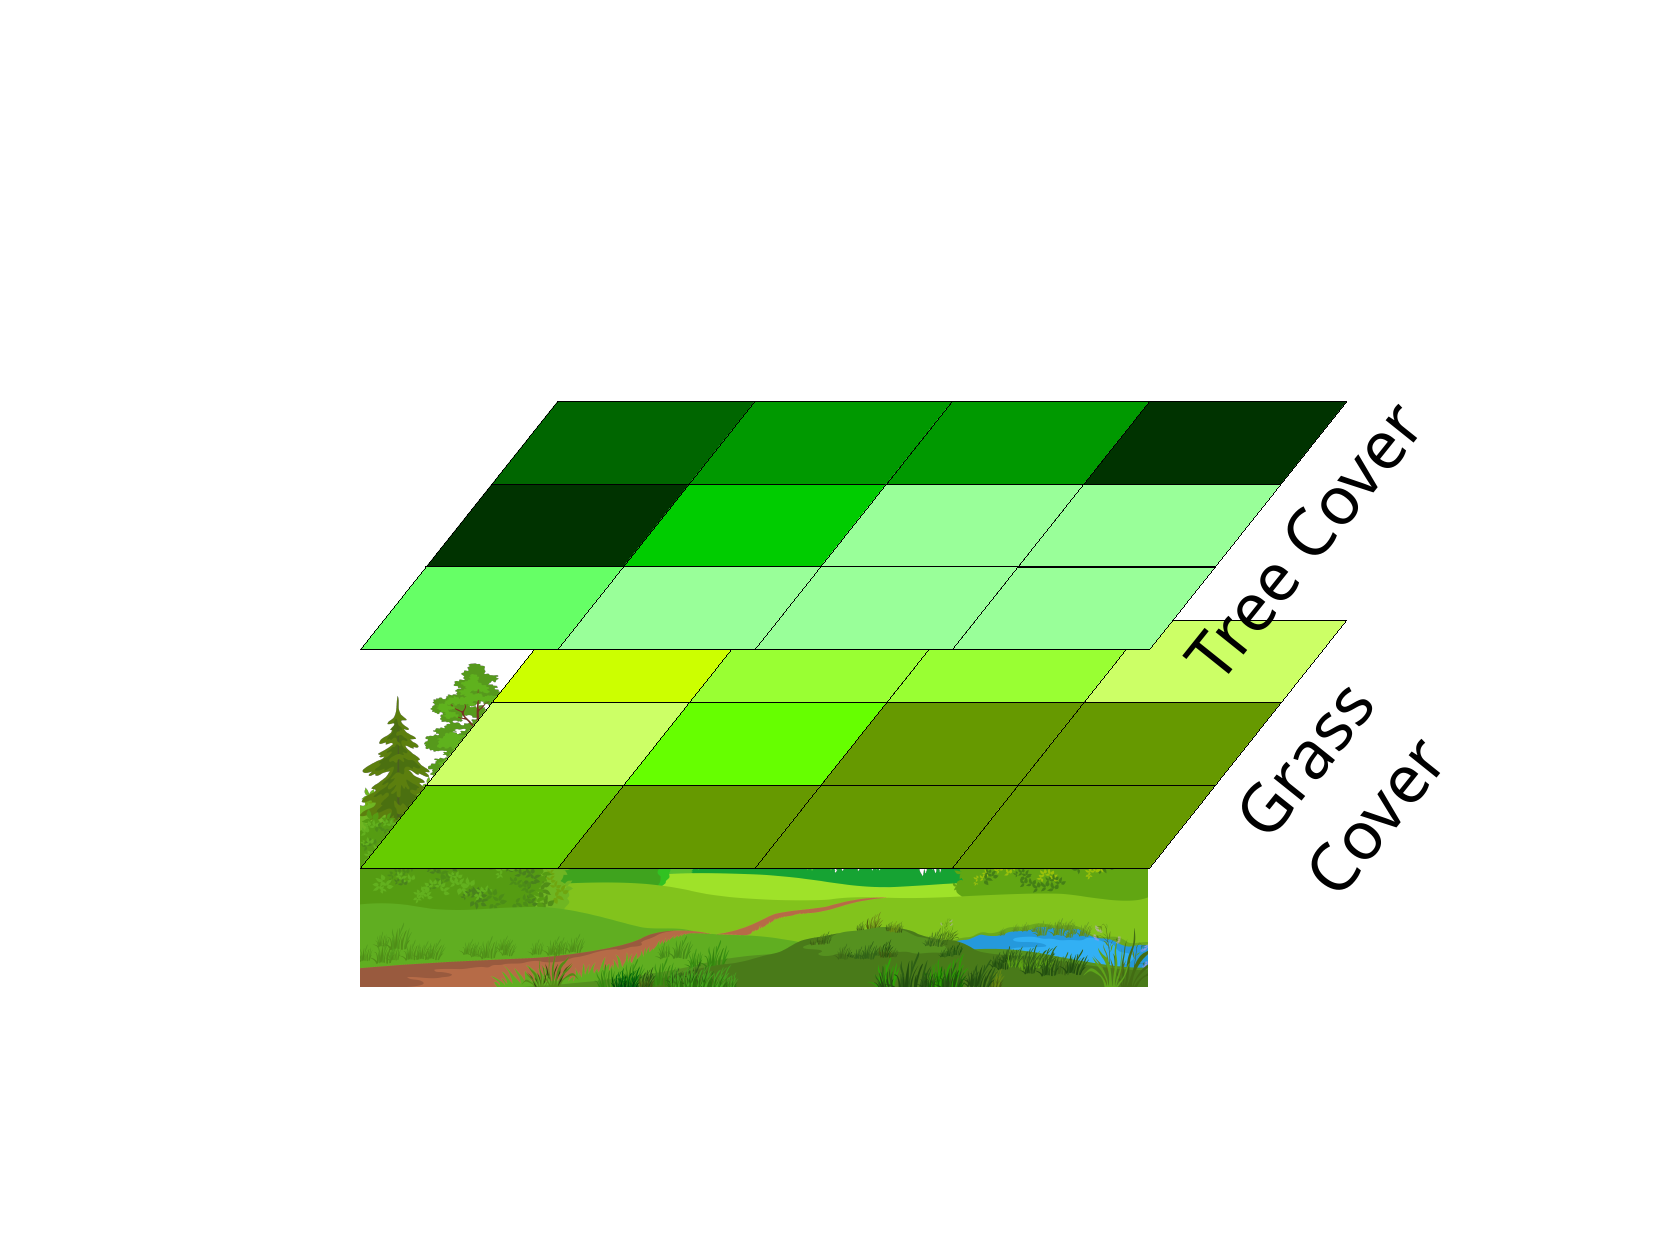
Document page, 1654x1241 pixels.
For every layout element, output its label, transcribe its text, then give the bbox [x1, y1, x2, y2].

picture [360, 653, 530, 867]
picture [360, 869, 1148, 987]
text_box [360, 401, 1346, 869]
text_box Tree Cover [1147, 363, 1492, 735]
text_box Grass Cover [1147, 582, 1492, 961]
